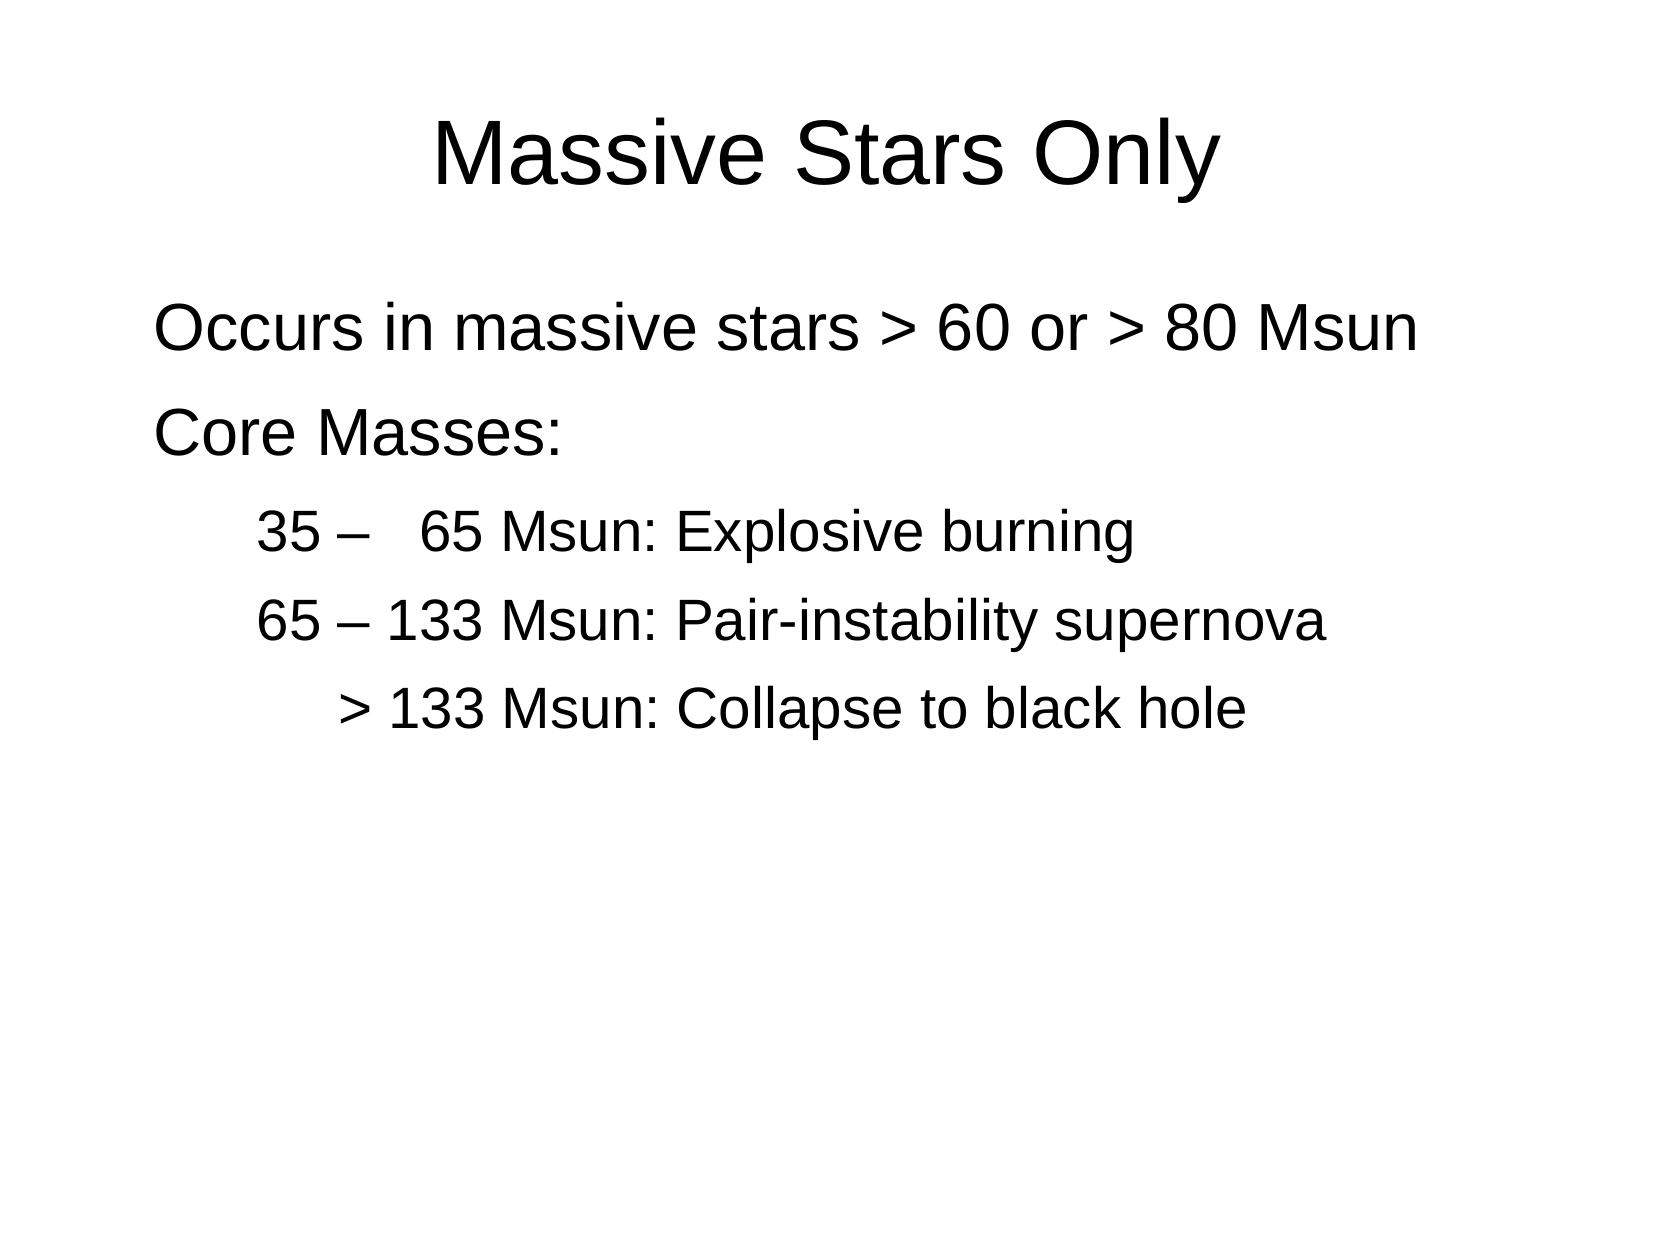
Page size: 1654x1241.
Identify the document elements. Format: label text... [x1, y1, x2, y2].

title Massive Stars Only [82, 49, 1571, 257]
list Occurs in massive stars > 60 or > 80 Msun Core Masses: 35 – 65 Msun: Explosive burning 65 – 133 Msun: Pair-instability supernova > 133 Msun: Collapse to black hole [82, 290, 1571, 1010]
